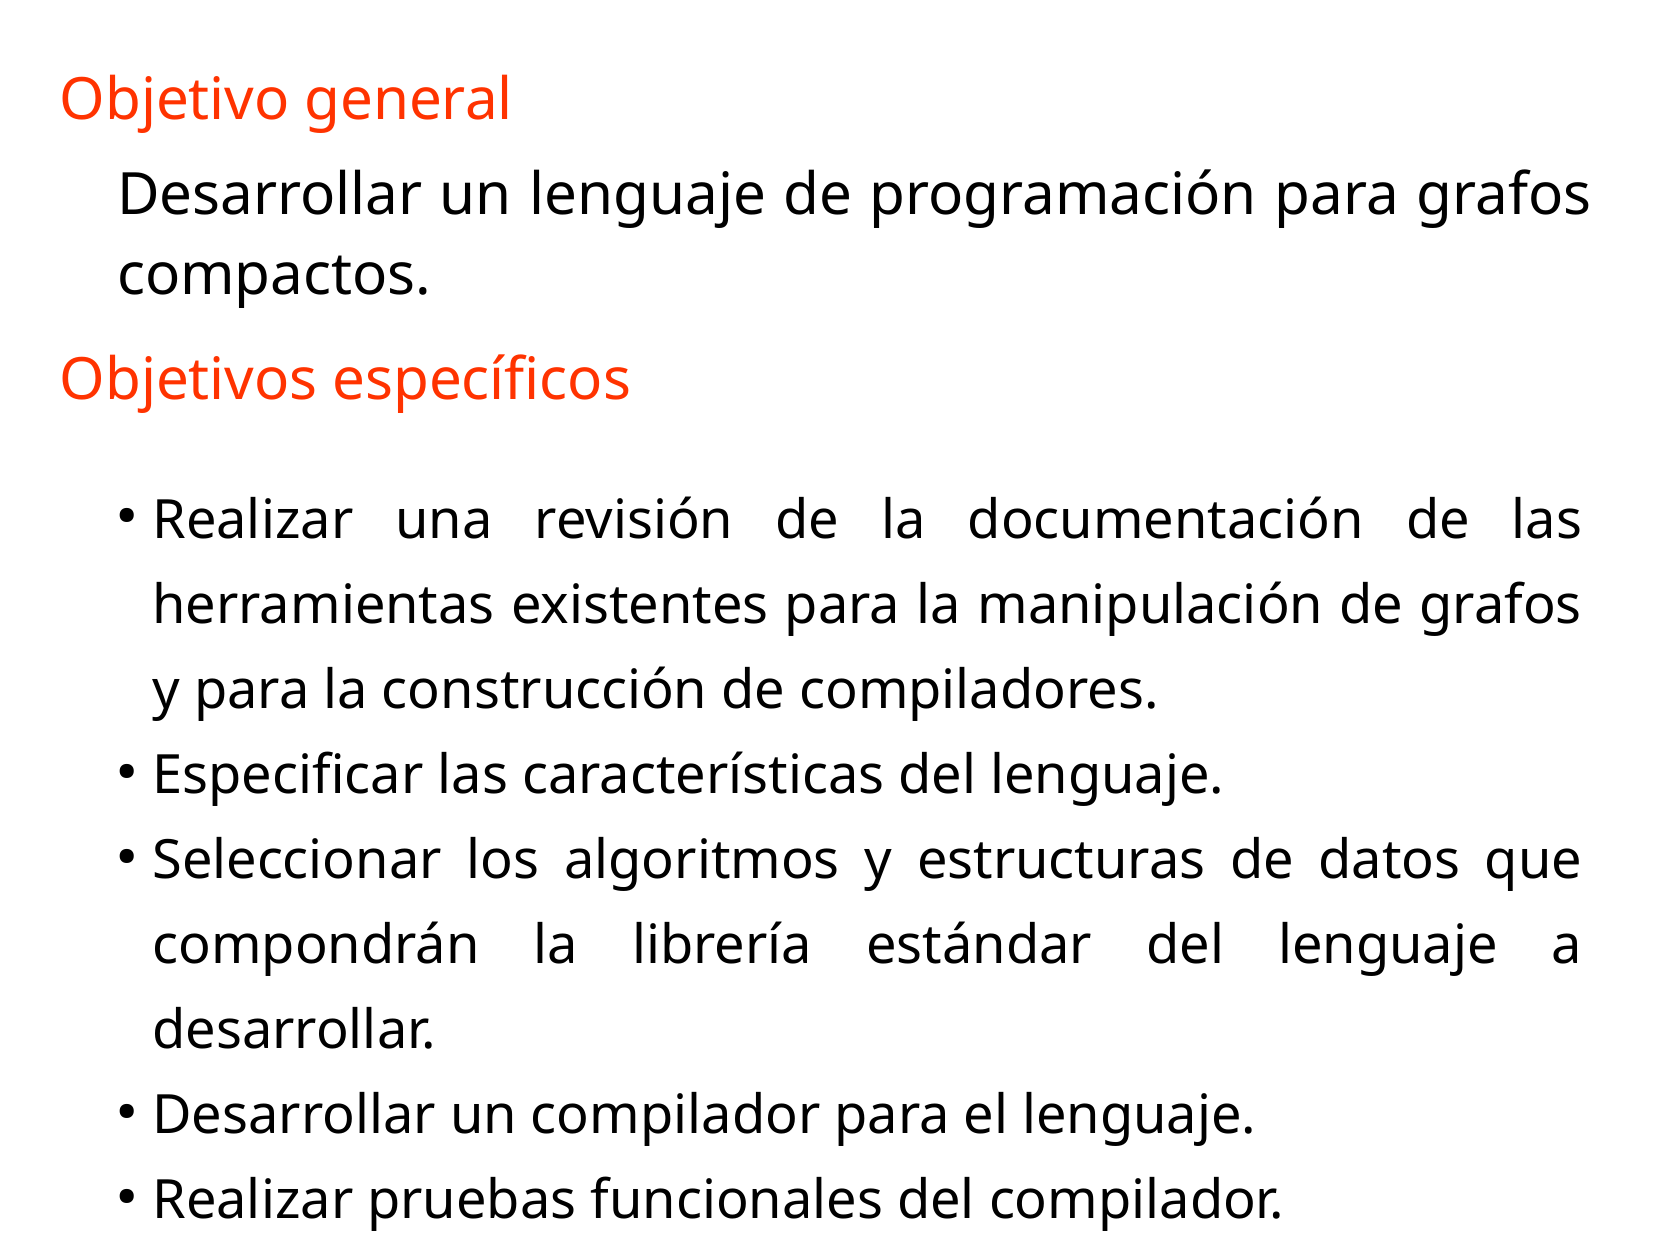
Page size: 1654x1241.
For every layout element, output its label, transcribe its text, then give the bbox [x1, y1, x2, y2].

text_box Objetivo general [45, 50, 1231, 136]
text_box Realizar una revisión de la documentación de las herramientas existentes para la manipulación de grafos y para la construcción de compiladores. Especificar las características del lenguaje. Seleccionar los algoritmos y estructuras de datos que compondrán la librería estándar del lenguaje a desarrollar. Desarrollar un compilador para el lenguaje. Realizar pruebas funcionales del compilador. [102, 461, 1603, 1142]
text_box Desarrollar un lenguaje de programación para grafos compactos. [102, 145, 1653, 301]
text_box Objetivos específicos [45, 330, 1231, 415]
